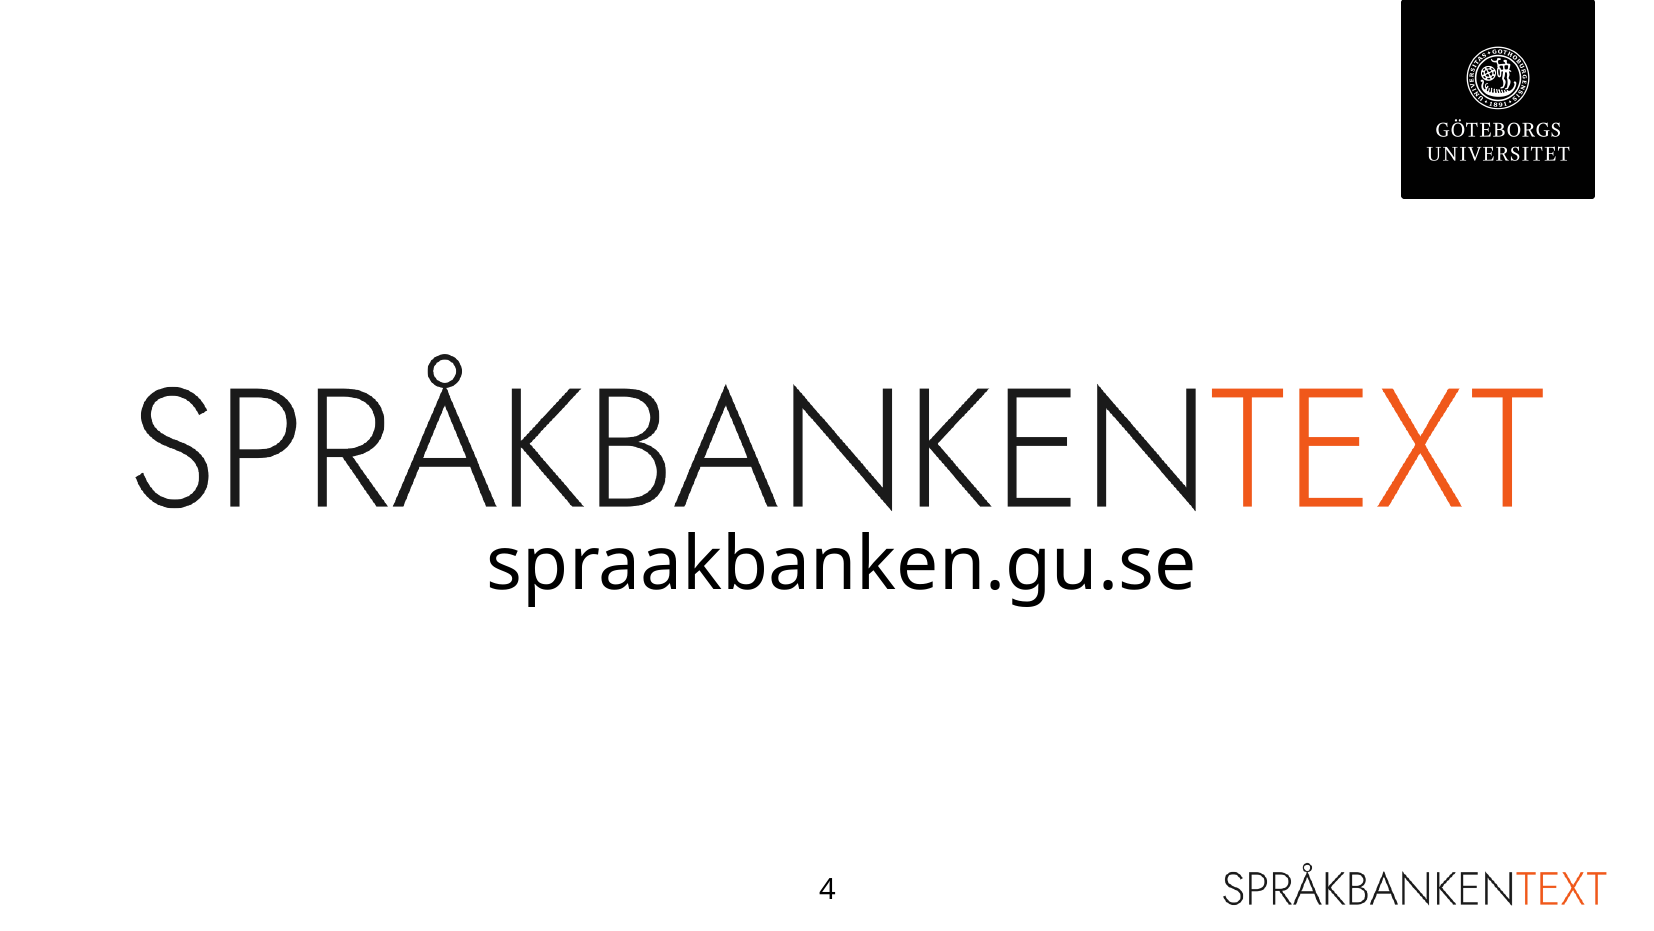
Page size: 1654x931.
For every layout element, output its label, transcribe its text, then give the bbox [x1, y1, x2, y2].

picture [123, 321, 1577, 514]
picture [1222, 862, 1607, 906]
text_box spraakbanken.gu.se [147, 501, 1536, 626]
picture [1401, 0, 1595, 199]
